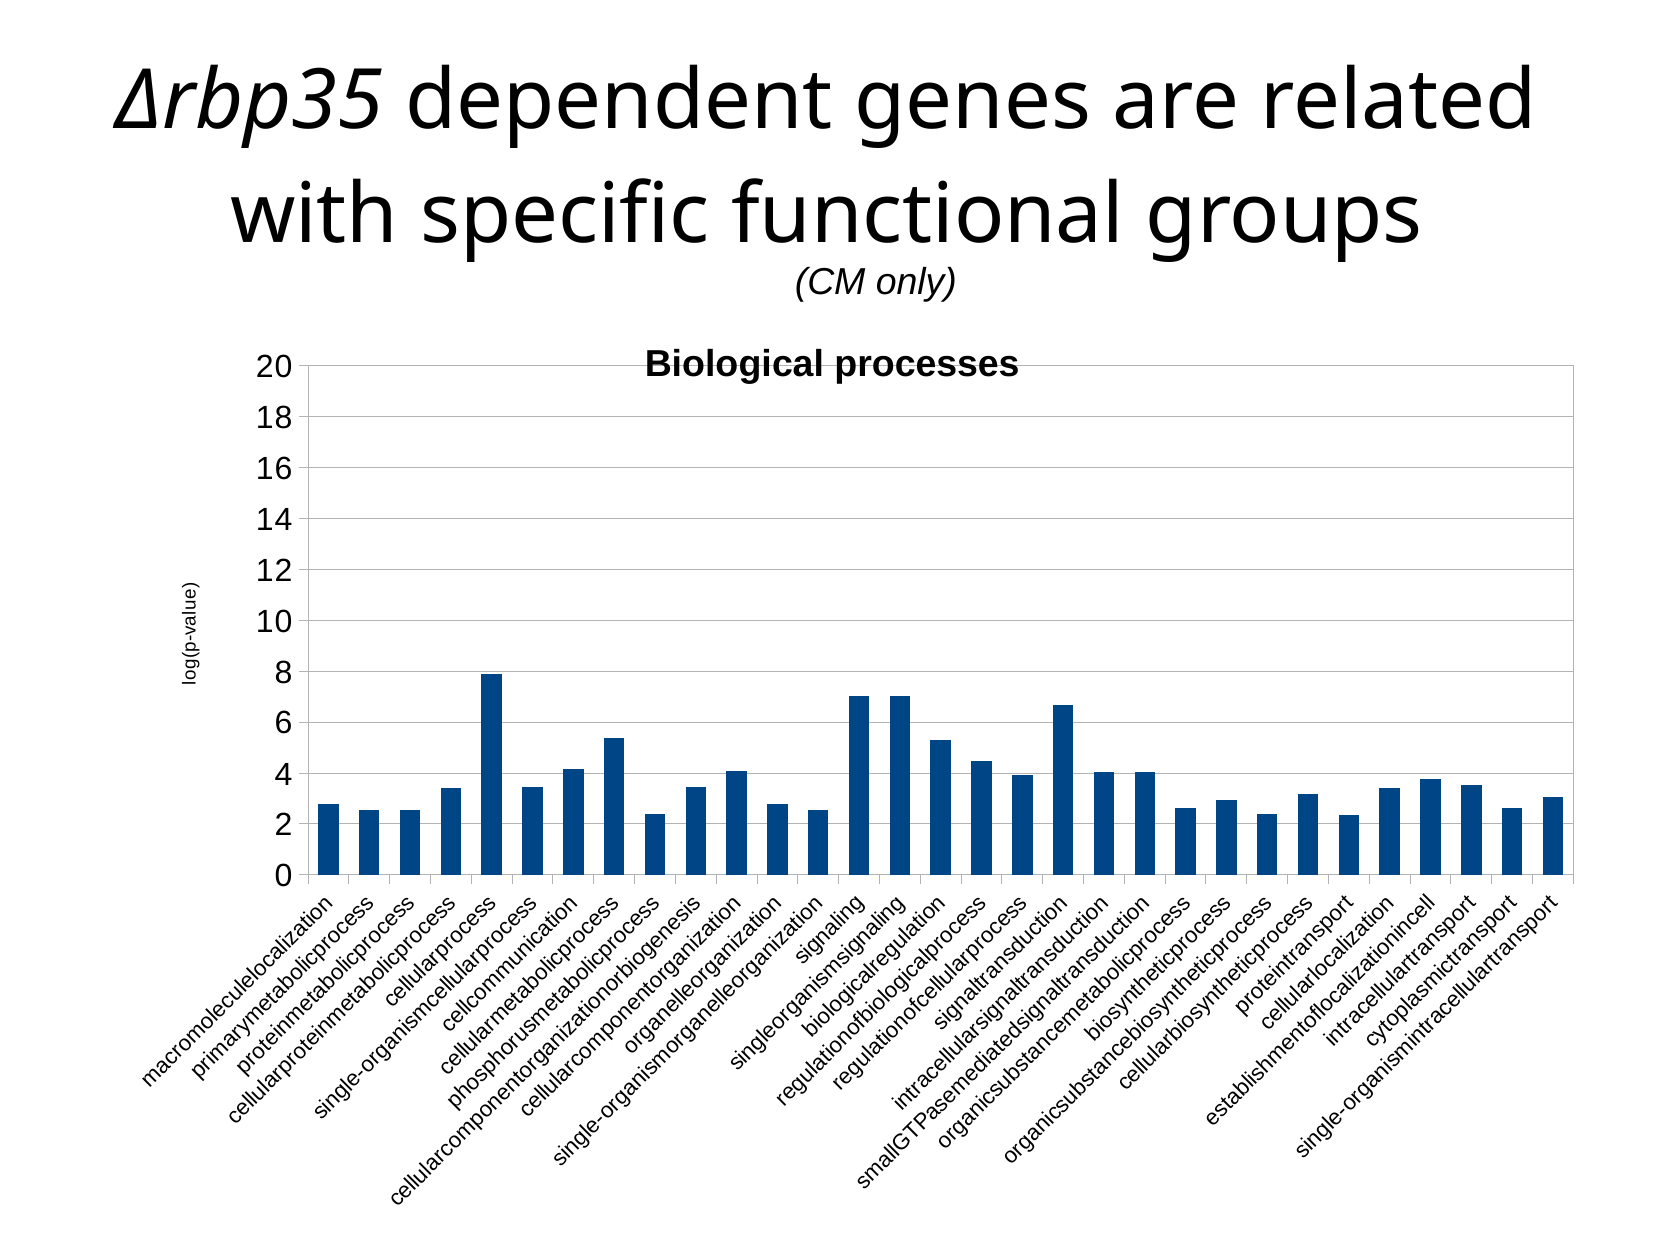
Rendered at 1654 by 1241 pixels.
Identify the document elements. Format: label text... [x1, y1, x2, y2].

chart [44, 330, 1605, 1230]
text_box (CM only) [780, 253, 972, 311]
text_box Biological processes [630, 334, 1035, 392]
title Δrbp35 dependent genes are related with specific functional groups [82, 49, 1571, 257]
